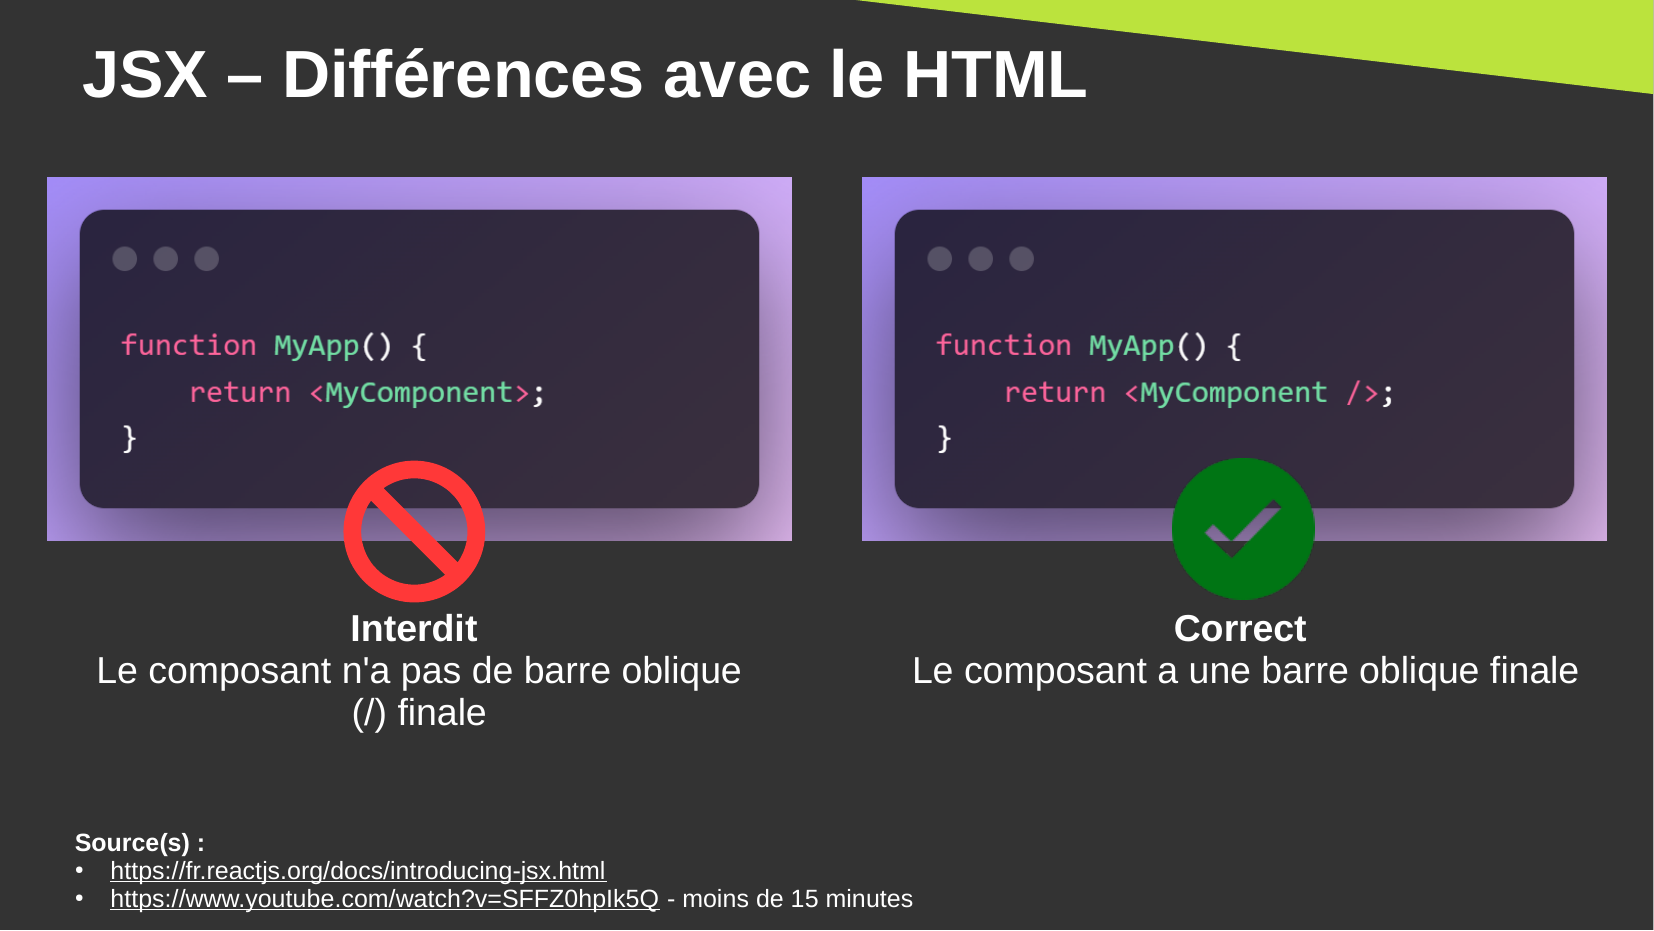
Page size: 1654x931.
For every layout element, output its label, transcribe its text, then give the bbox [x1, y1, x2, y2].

text_box [343, 460, 486, 599]
text_box Interdit Le composant n'a pas de barre oblique (/) finale [64, 599, 774, 741]
picture [362, 502, 411, 542]
text_box [855, 0, 1654, 95]
text_box Source(s) : https://fr.reactjs.org/docs/introducing-jsx.html https://www.youtube.com/watch?v=SFFZ0hpIk5Q - moins de 15 minutes [60, 821, 1546, 921]
title JSX – Différences avec le HTML [82, 37, 1571, 112]
picture [385, 479, 467, 542]
text_box Correct Le composant a une barre oblique finale [831, 600, 1654, 815]
picture [862, 177, 1607, 600]
picture [47, 177, 792, 542]
